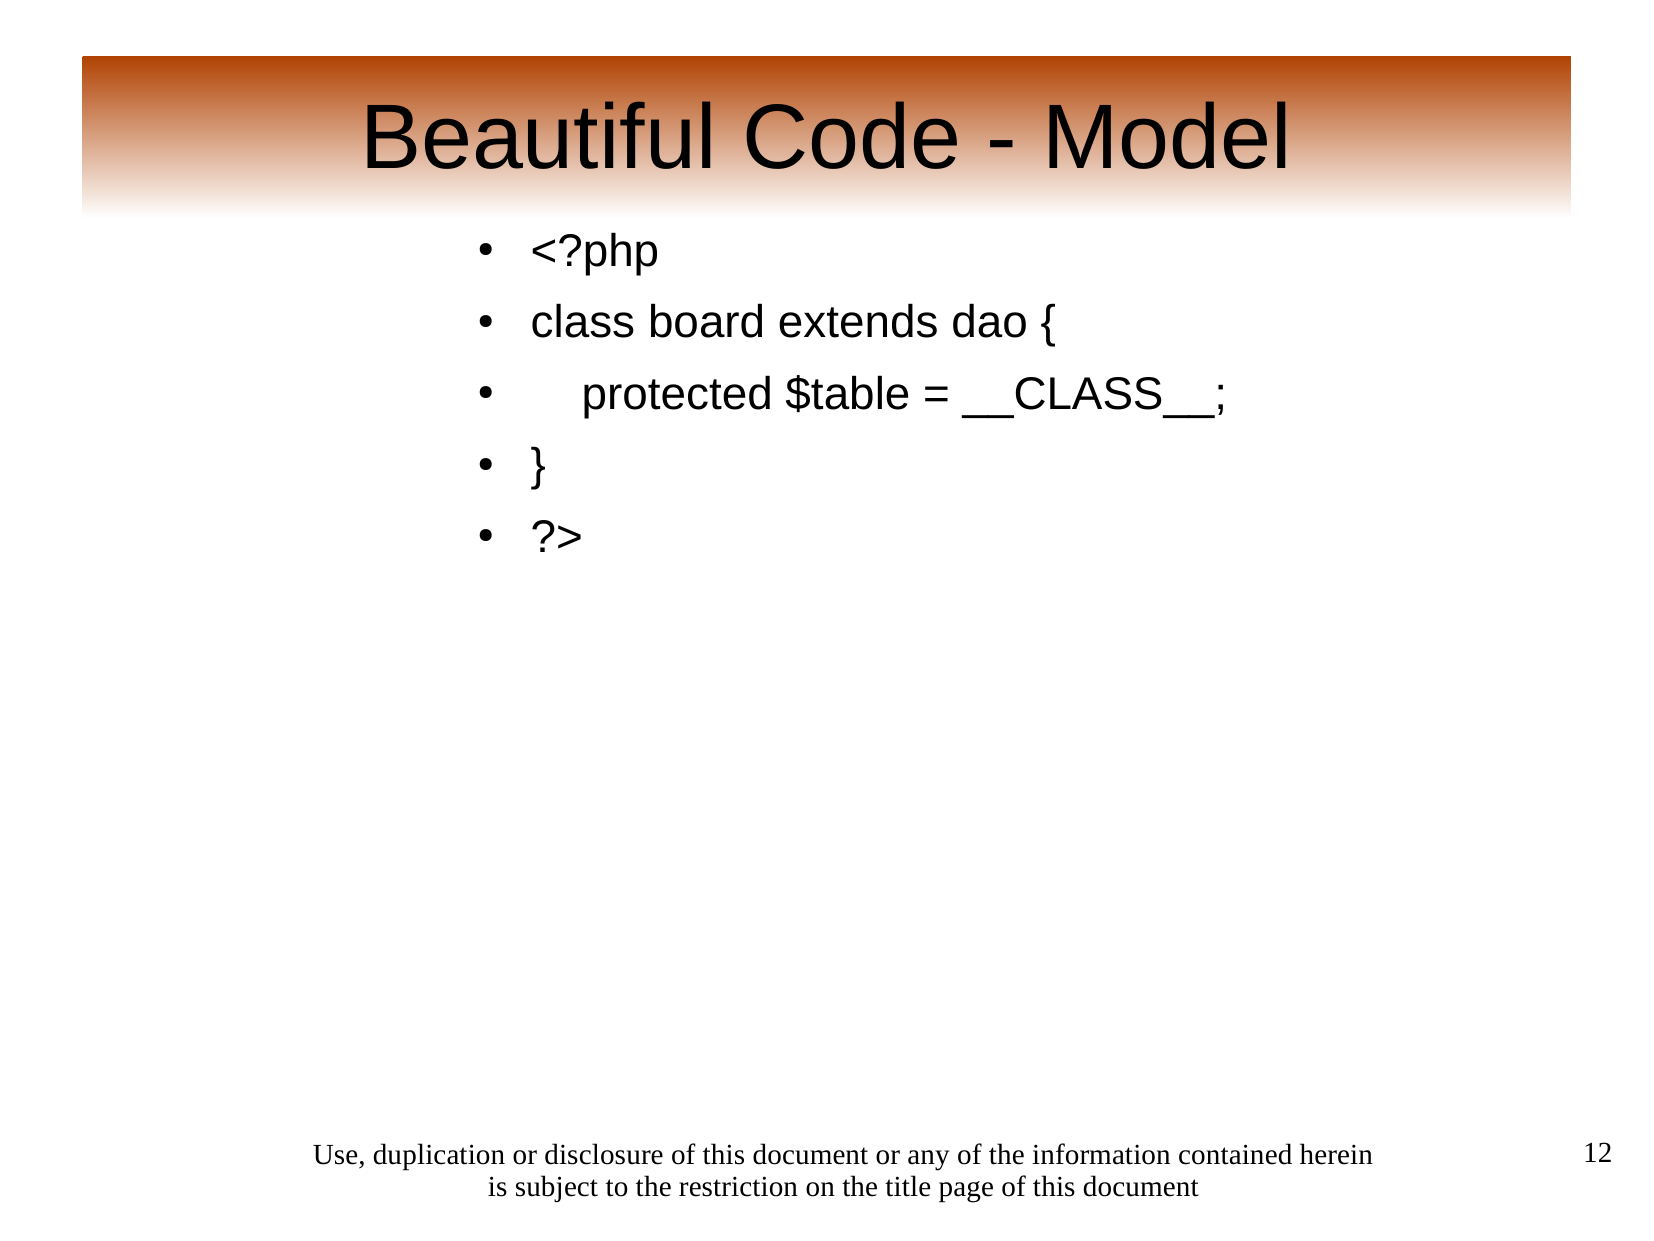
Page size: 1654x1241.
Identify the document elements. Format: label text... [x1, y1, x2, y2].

title Beautiful Code - Model [82, 56, 1571, 218]
list <?php class board extends dao { protected $table = __CLASS__; } ?> [75, 225, 1613, 1044]
